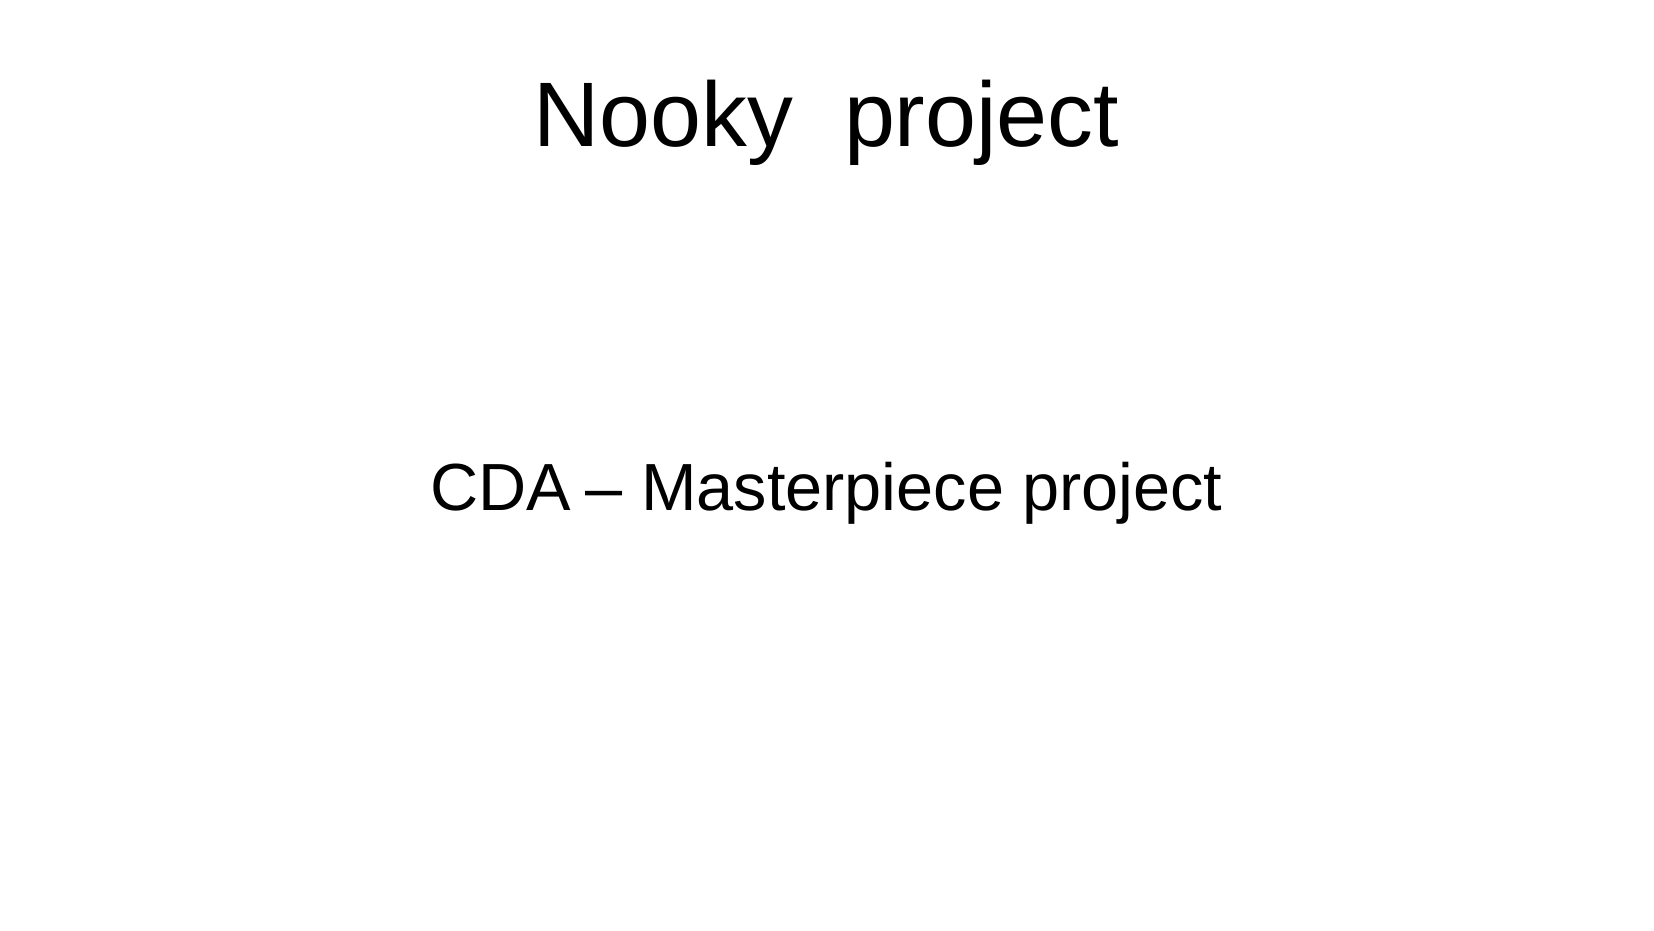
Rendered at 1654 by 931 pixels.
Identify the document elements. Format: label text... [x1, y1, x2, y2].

subtitle CDA – Masterpiece project [82, 217, 1571, 758]
title Nooky project [82, 37, 1571, 193]
